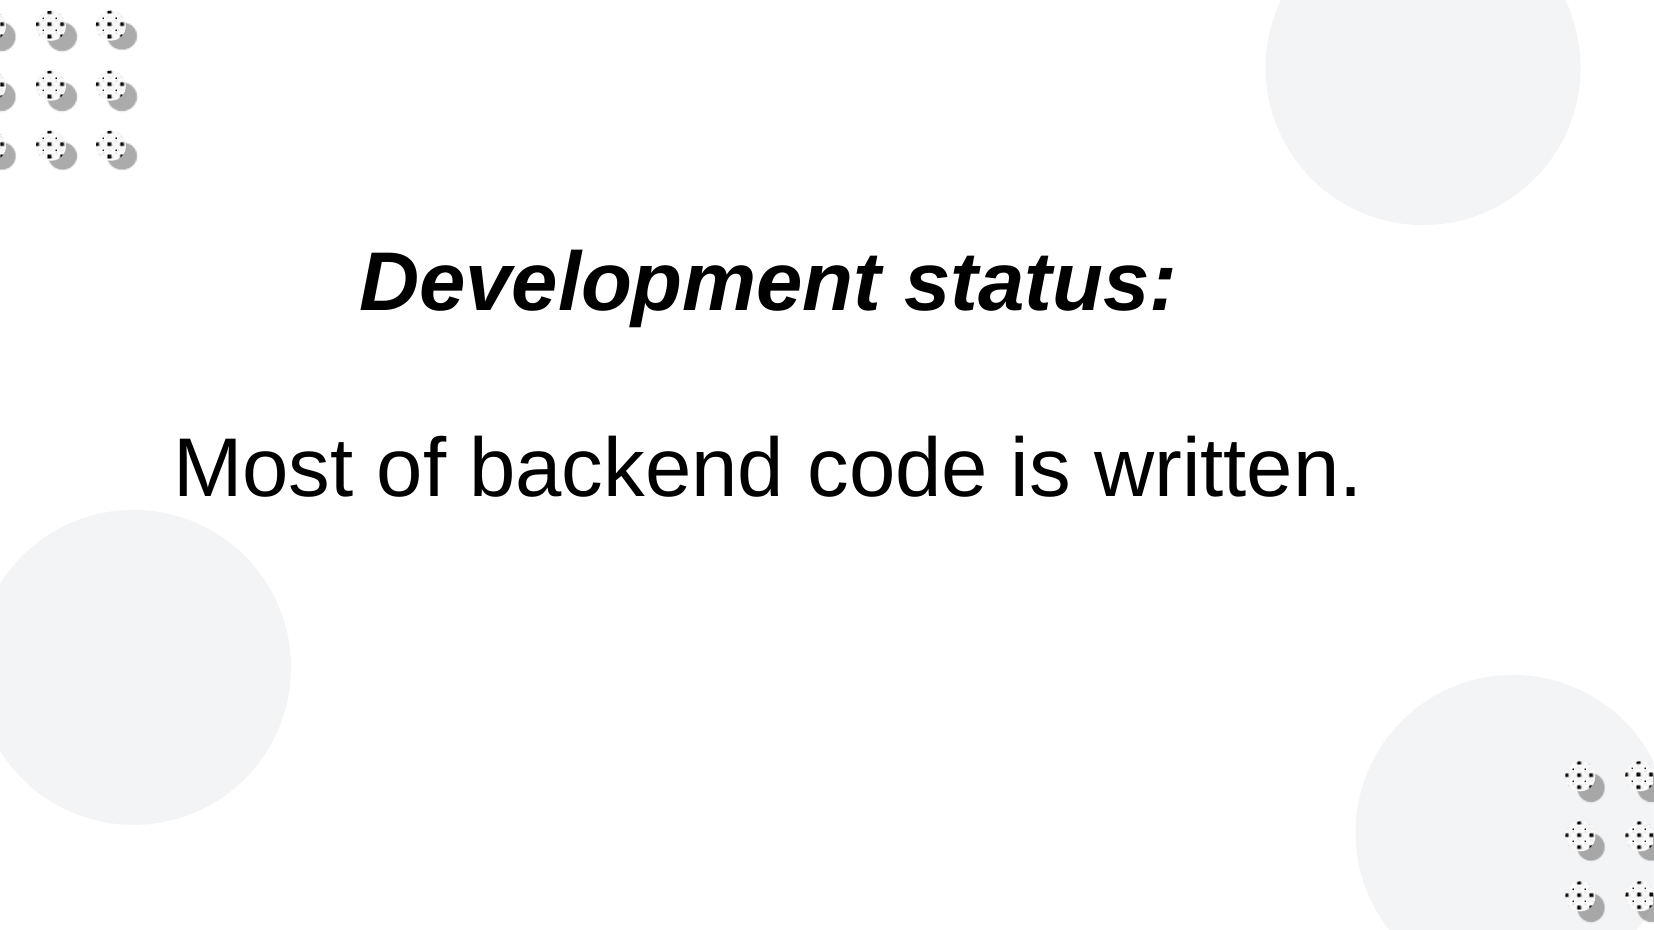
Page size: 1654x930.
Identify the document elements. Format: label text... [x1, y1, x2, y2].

picture [35, 70, 67, 101]
picture [1625, 761, 1654, 792]
picture [95, 10, 126, 41]
picture [95, 70, 126, 101]
picture [0, 13, 7, 38]
text_box Development status: Most of backend code is written. [224, 224, 1312, 525]
picture [1625, 821, 1654, 852]
picture [36, 130, 67, 161]
picture [1625, 881, 1654, 912]
picture [95, 130, 127, 161]
picture [1565, 881, 1596, 912]
picture [1565, 821, 1596, 852]
picture [0, 73, 7, 98]
picture [35, 10, 66, 41]
picture [1565, 761, 1596, 792]
picture [0, 133, 7, 158]
